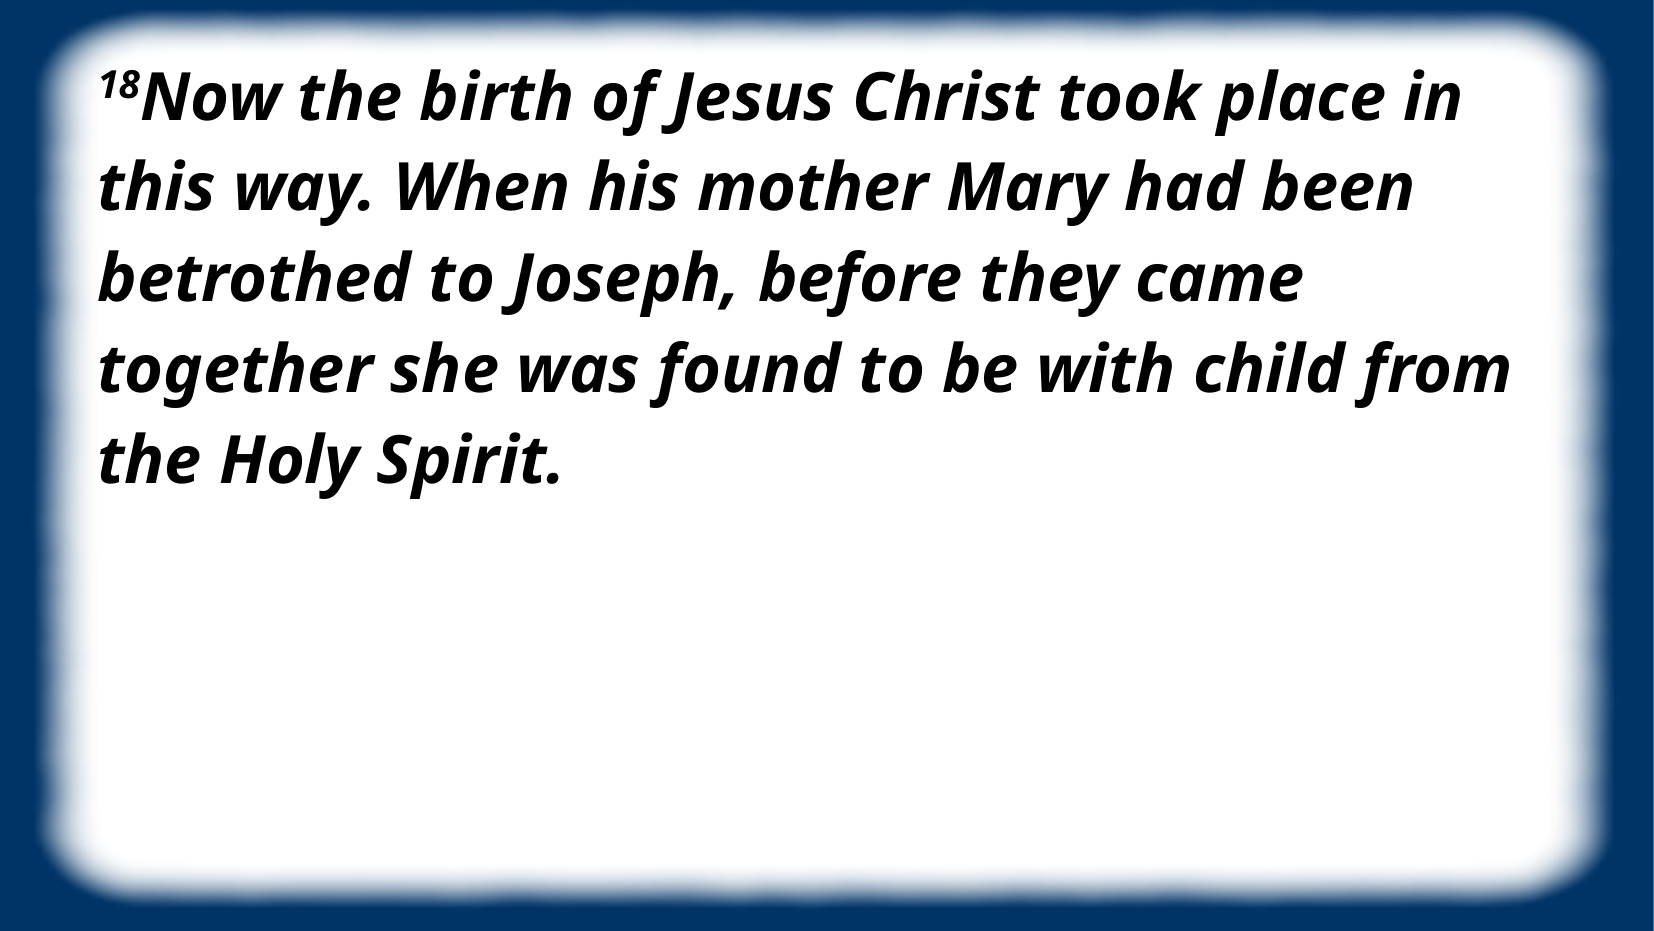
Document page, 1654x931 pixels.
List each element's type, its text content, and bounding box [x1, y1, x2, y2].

text_box 18Now the birth of Jesus Christ took place in this way. When his mother Mary had been betrothed to Joseph, before they came together she was found to be with child from the Holy Spirit. [82, 41, 1568, 451]
picture [0, 0, 1654, 931]
